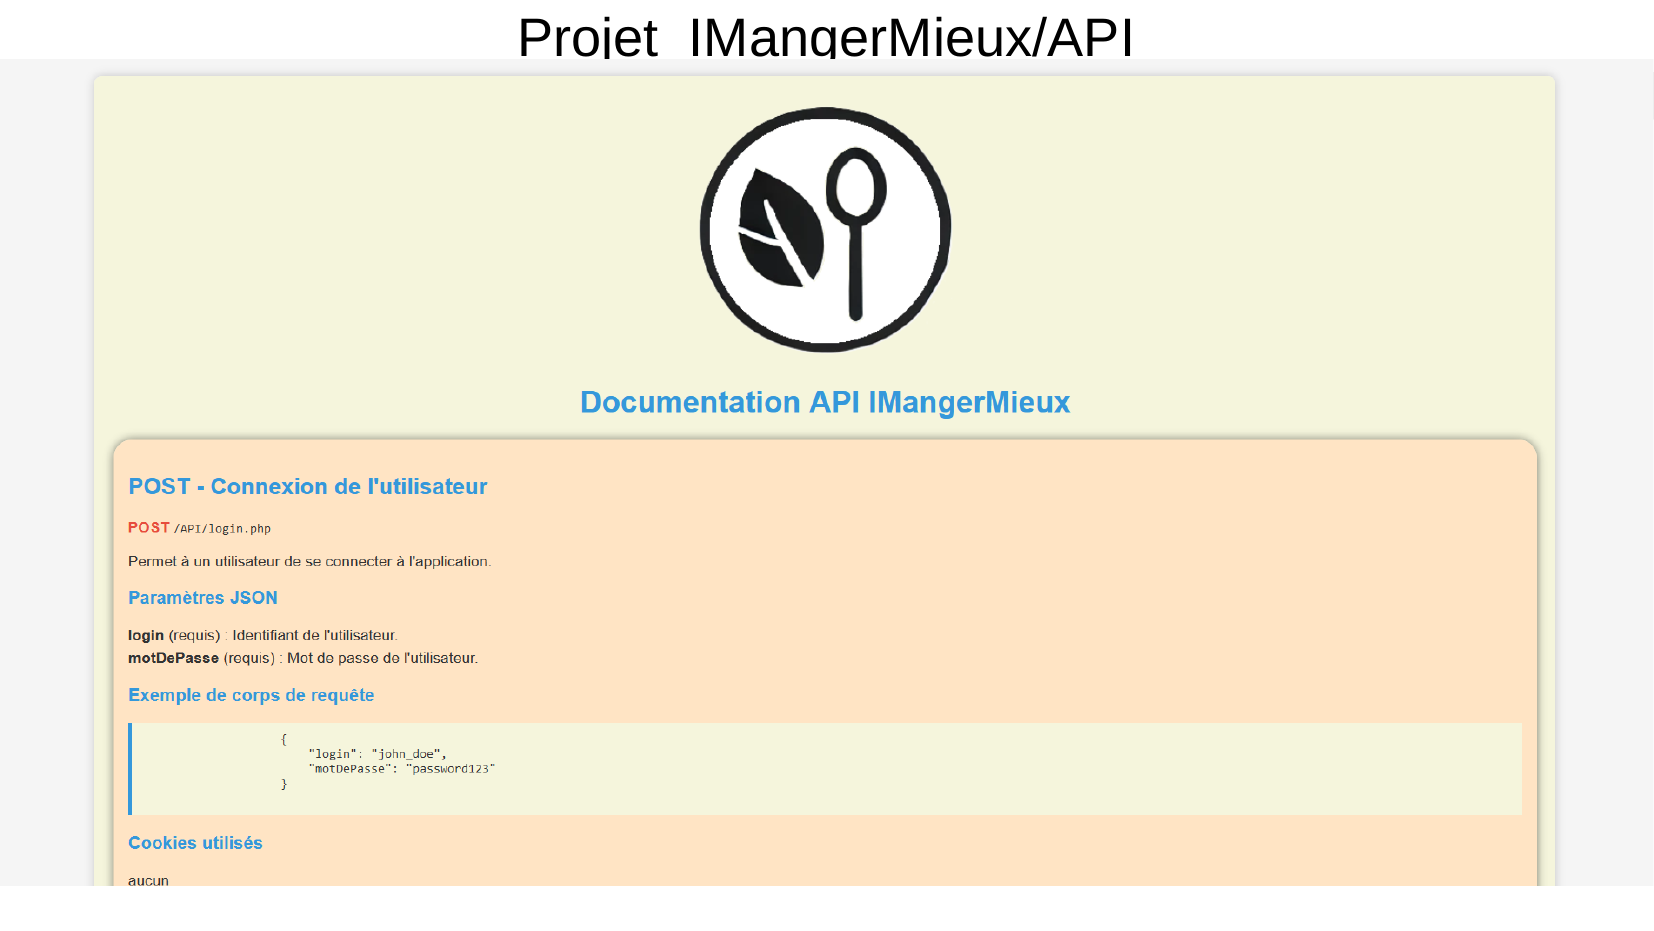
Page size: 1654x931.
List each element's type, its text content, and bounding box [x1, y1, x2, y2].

text_box Projet_IMangerMieux/API [88, 0, 1565, 59]
picture [0, 59, 1654, 886]
